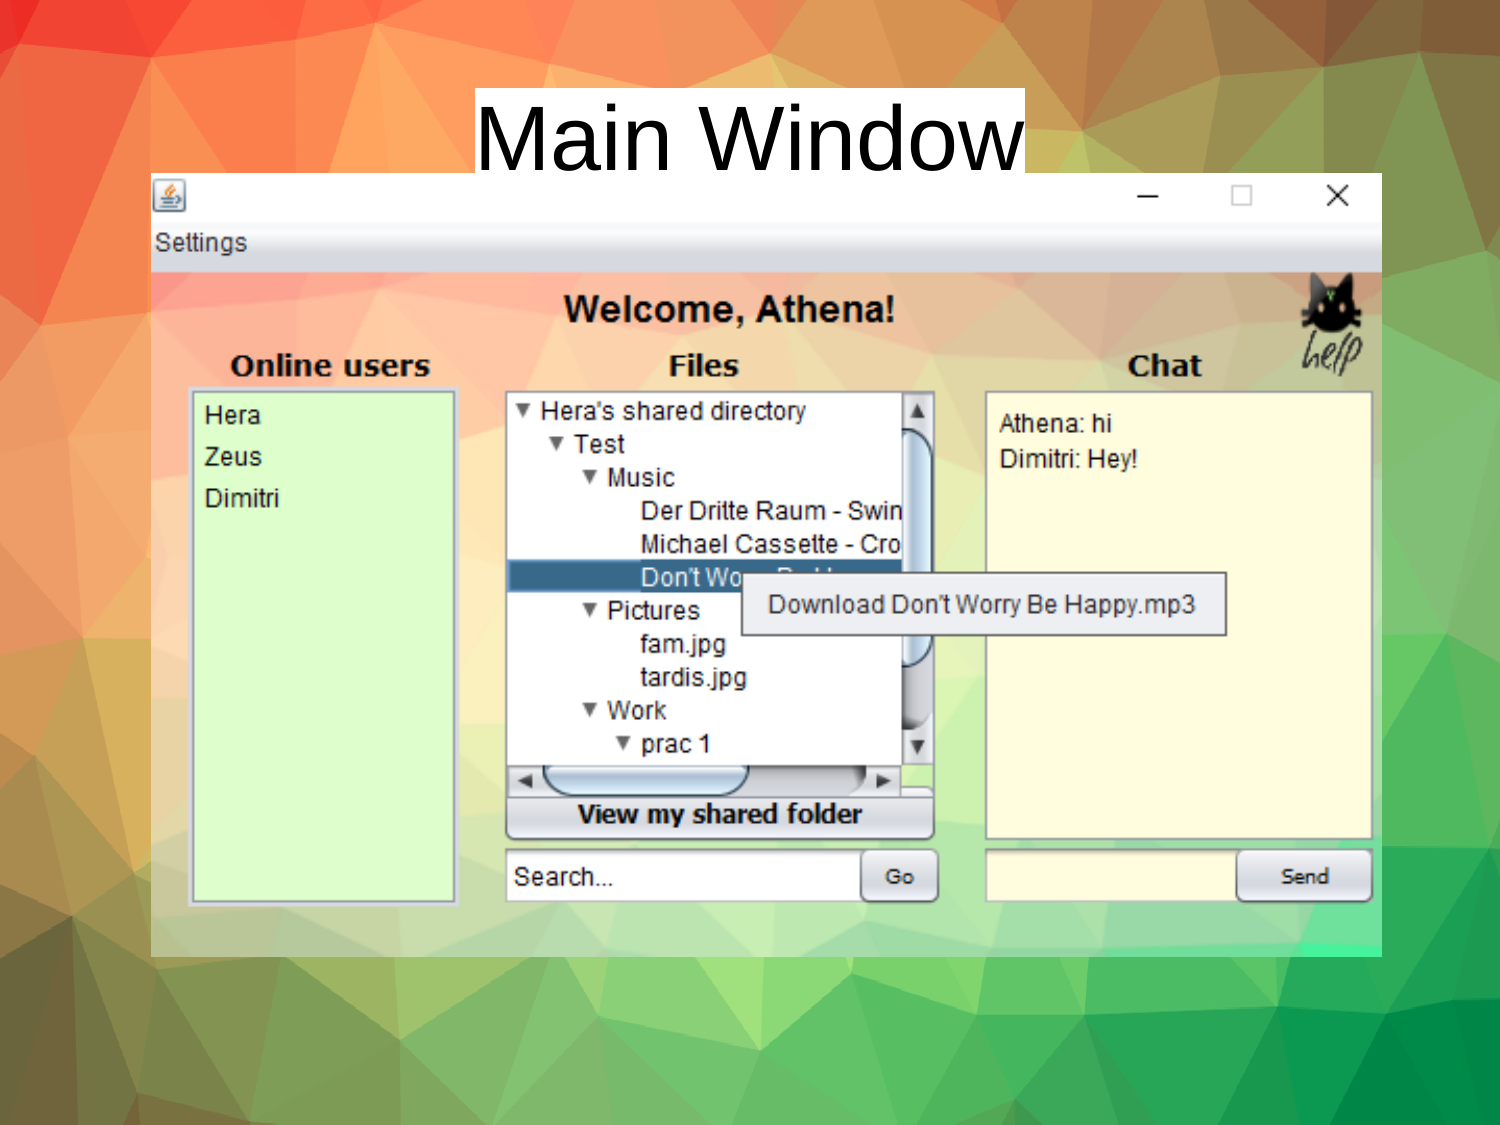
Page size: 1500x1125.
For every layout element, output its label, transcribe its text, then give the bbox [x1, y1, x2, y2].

title Main Window [75, 45, 1426, 233]
picture [0, 0, 1500, 1125]
